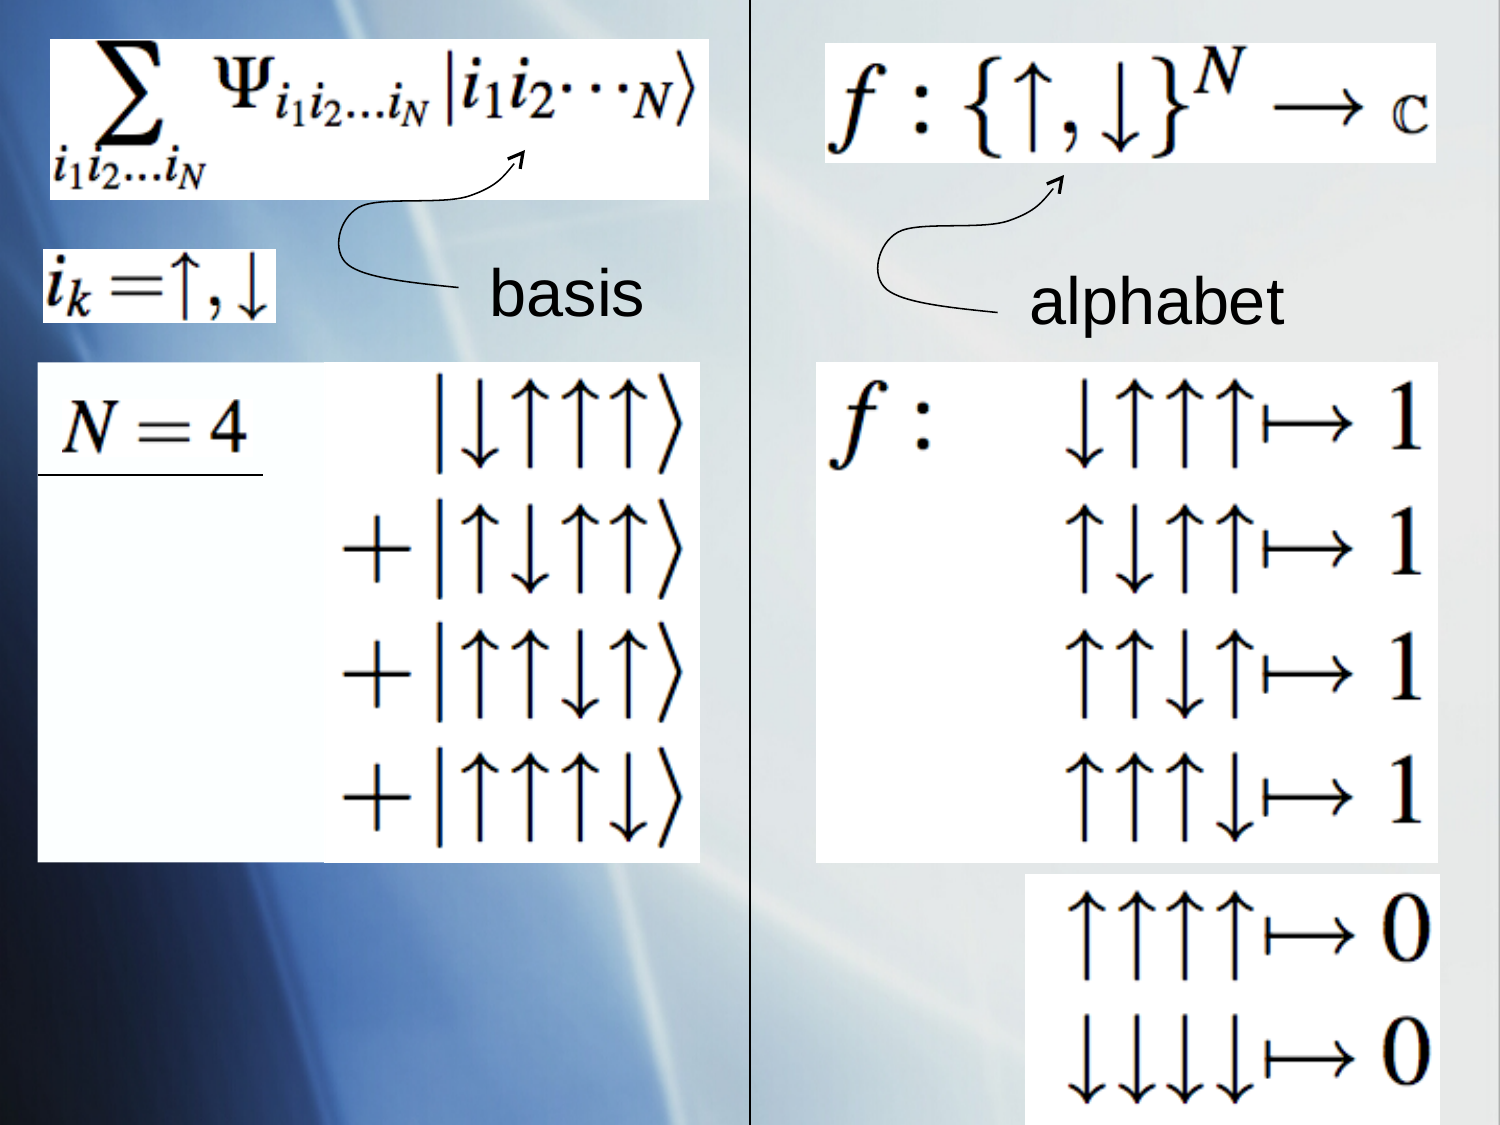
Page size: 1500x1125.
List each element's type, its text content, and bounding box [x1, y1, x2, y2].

text_box alphabet [1014, 249, 1300, 346]
text_box [37, 362, 324, 863]
text_box basis [475, 242, 661, 338]
picture [0, 0, 749, 1125]
picture [751, 0, 1500, 1125]
